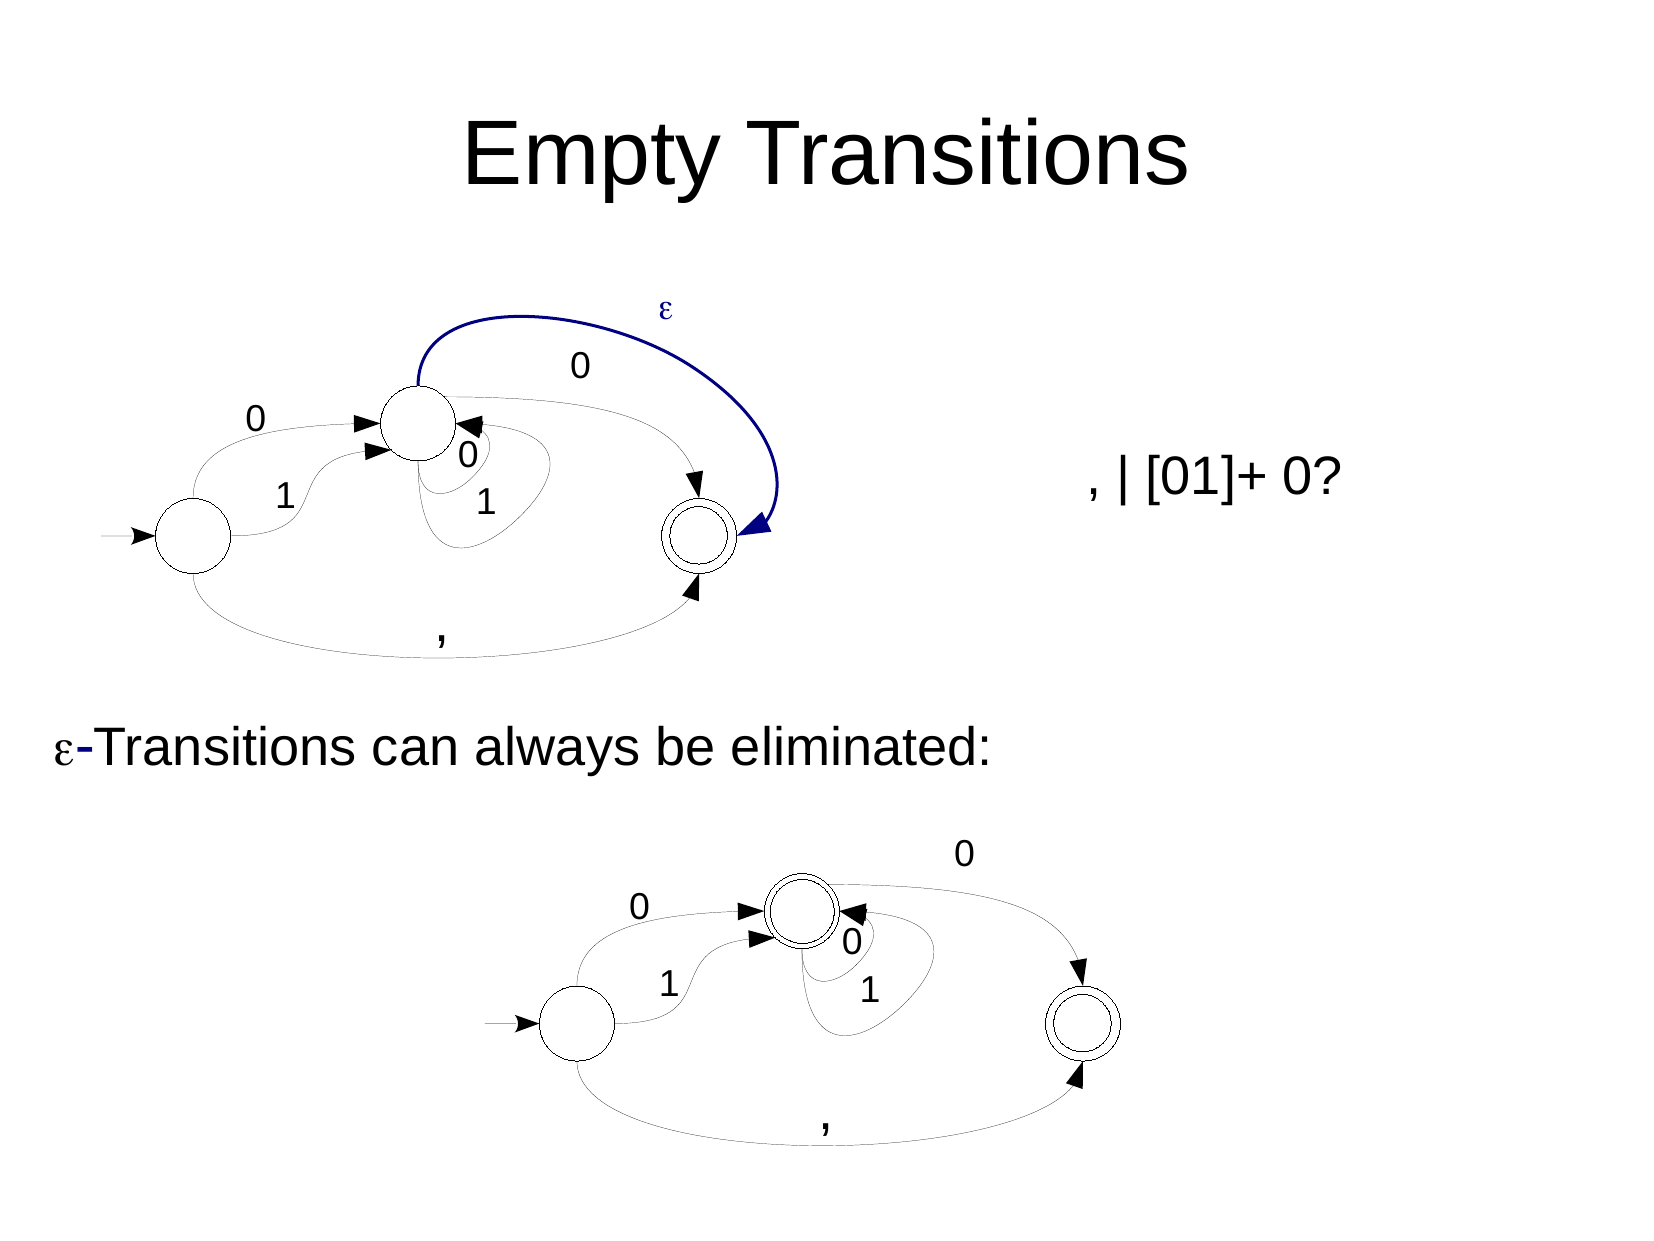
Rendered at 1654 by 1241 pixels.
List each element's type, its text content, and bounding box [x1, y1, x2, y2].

text_box 0 [230, 390, 281, 448]
text_box [661, 498, 737, 574]
text_box , | [01]+ 0? [1071, 438, 1359, 514]
text_box 0 [827, 913, 878, 971]
text_box , [419, 585, 465, 661]
text_box [1045, 986, 1121, 1062]
text_box 0 [614, 878, 665, 935]
text_box [380, 385, 456, 461]
text_box , [803, 1073, 849, 1149]
text_box 1 [260, 467, 311, 525]
text_box 1 [844, 960, 896, 1018]
text_box [764, 873, 840, 949]
text_box 1 [643, 954, 695, 1012]
title Empty Transitions [82, 56, 1571, 250]
text_box -Transitions can always be eliminated: [37, 708, 1276, 795]
text_box 0 [443, 425, 494, 483]
text_box 0 [939, 825, 990, 882]
text_box [155, 498, 231, 574]
text_box 1 [460, 473, 512, 530]
text_box [539, 986, 615, 1062]
text_box 0 [555, 337, 606, 395]
text_box  [643, 286, 690, 350]
